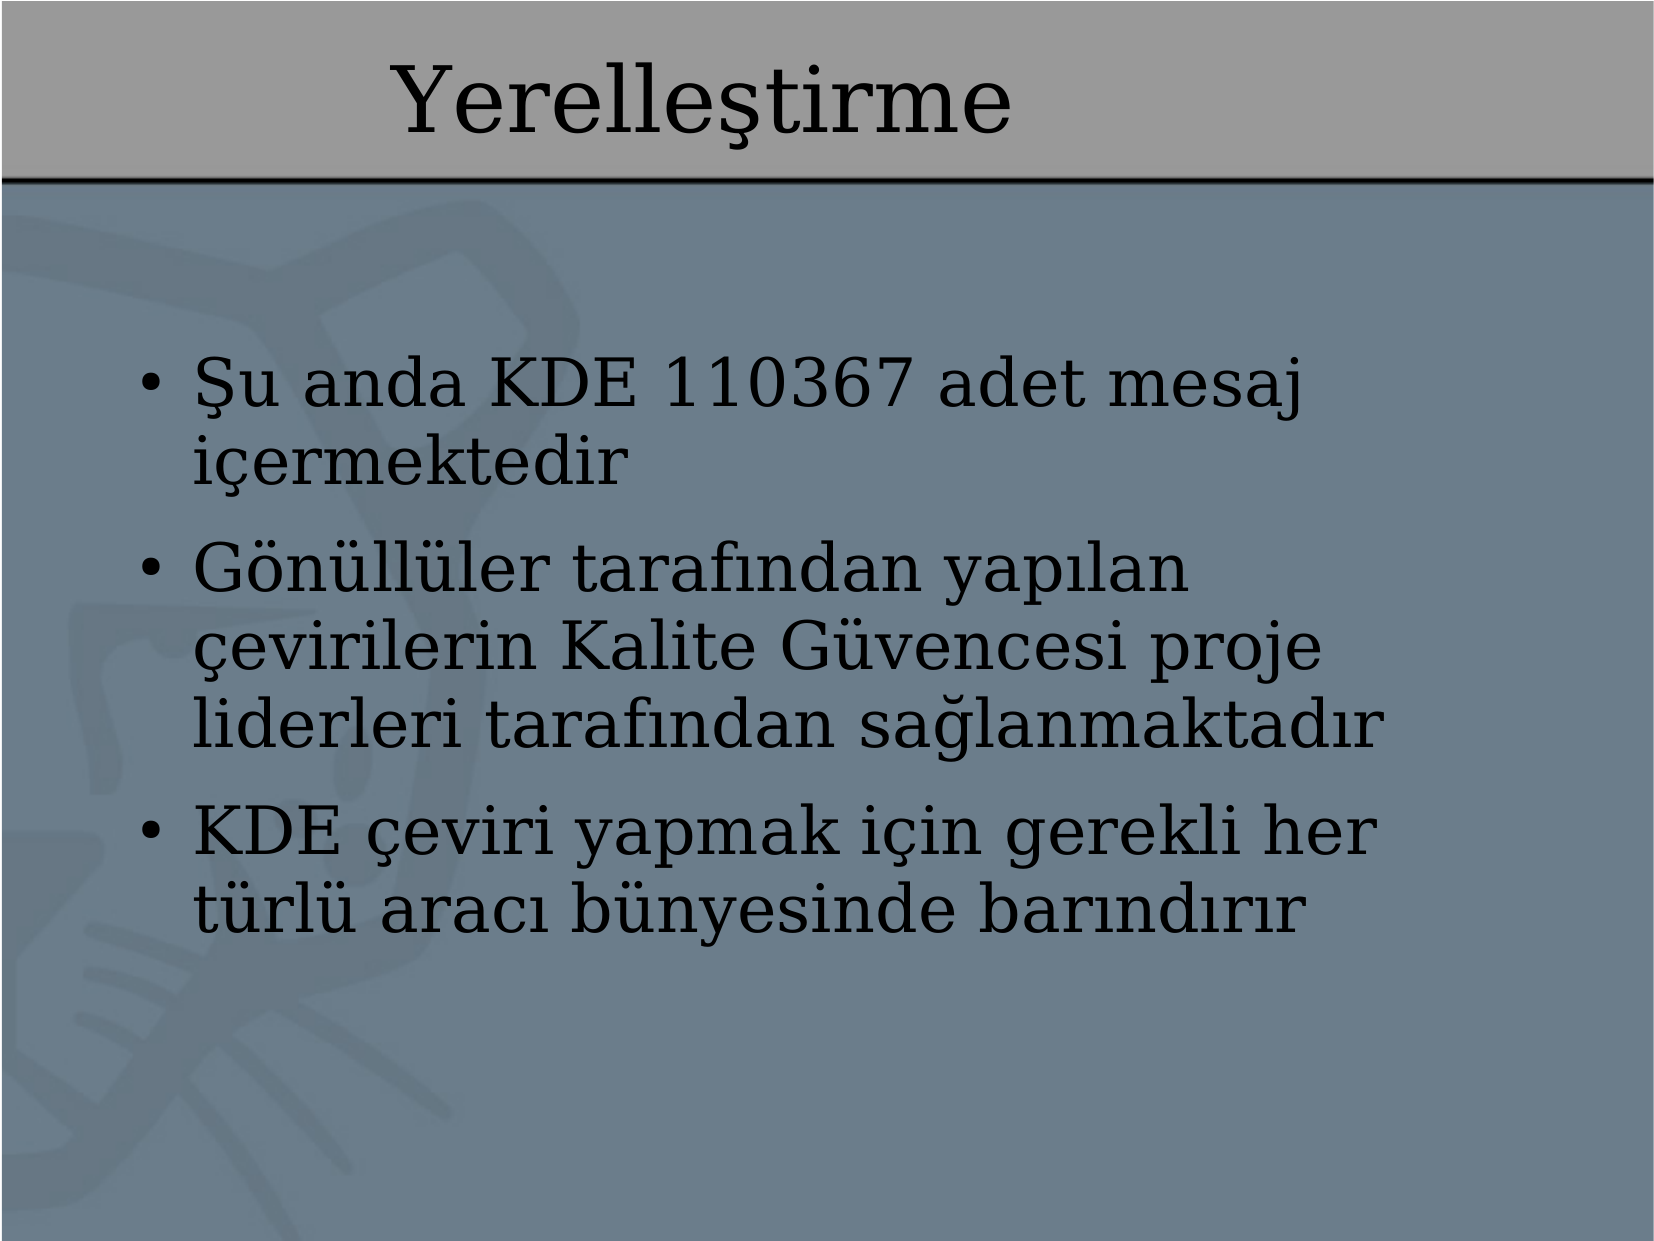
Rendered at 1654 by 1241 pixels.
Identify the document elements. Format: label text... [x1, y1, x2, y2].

list Şu anda KDE 110367 adet mesaj içermektedir Gönüllüler tarafından yapılan çevirilerin Kalite Güvencesi proje liderleri tarafından sağlanmaktadır KDE çeviri yapmak için gerekli her türlü aracı bünyesinde barındırır [121, 344, 1534, 1127]
title Yerelleştirme [0, 0, 1410, 204]
picture [1, 1, 1654, 1241]
